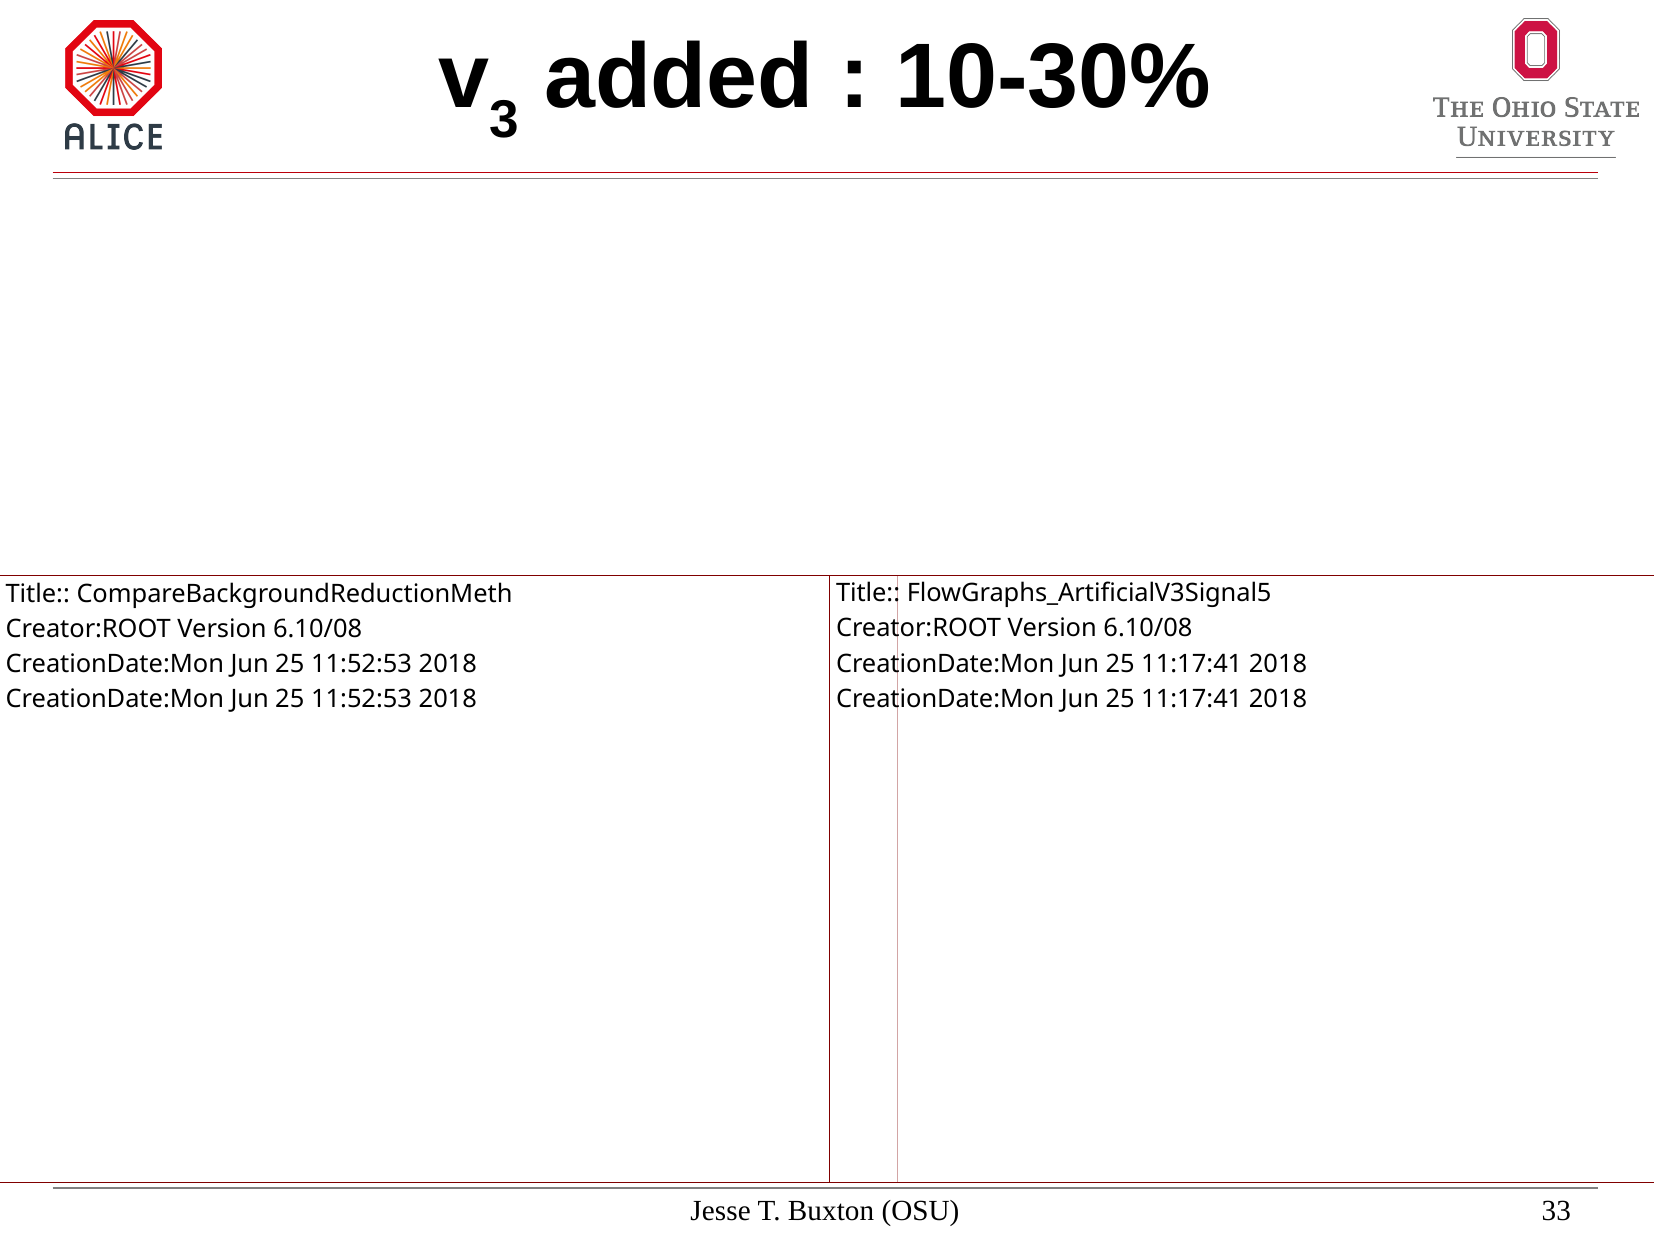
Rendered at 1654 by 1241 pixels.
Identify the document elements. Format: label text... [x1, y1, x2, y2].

picture [0, 573, 1654, 1183]
title v3 added : 10-30% [137, 1, 1513, 172]
picture [1513, 5, 1642, 171]
picture [65, 20, 137, 150]
